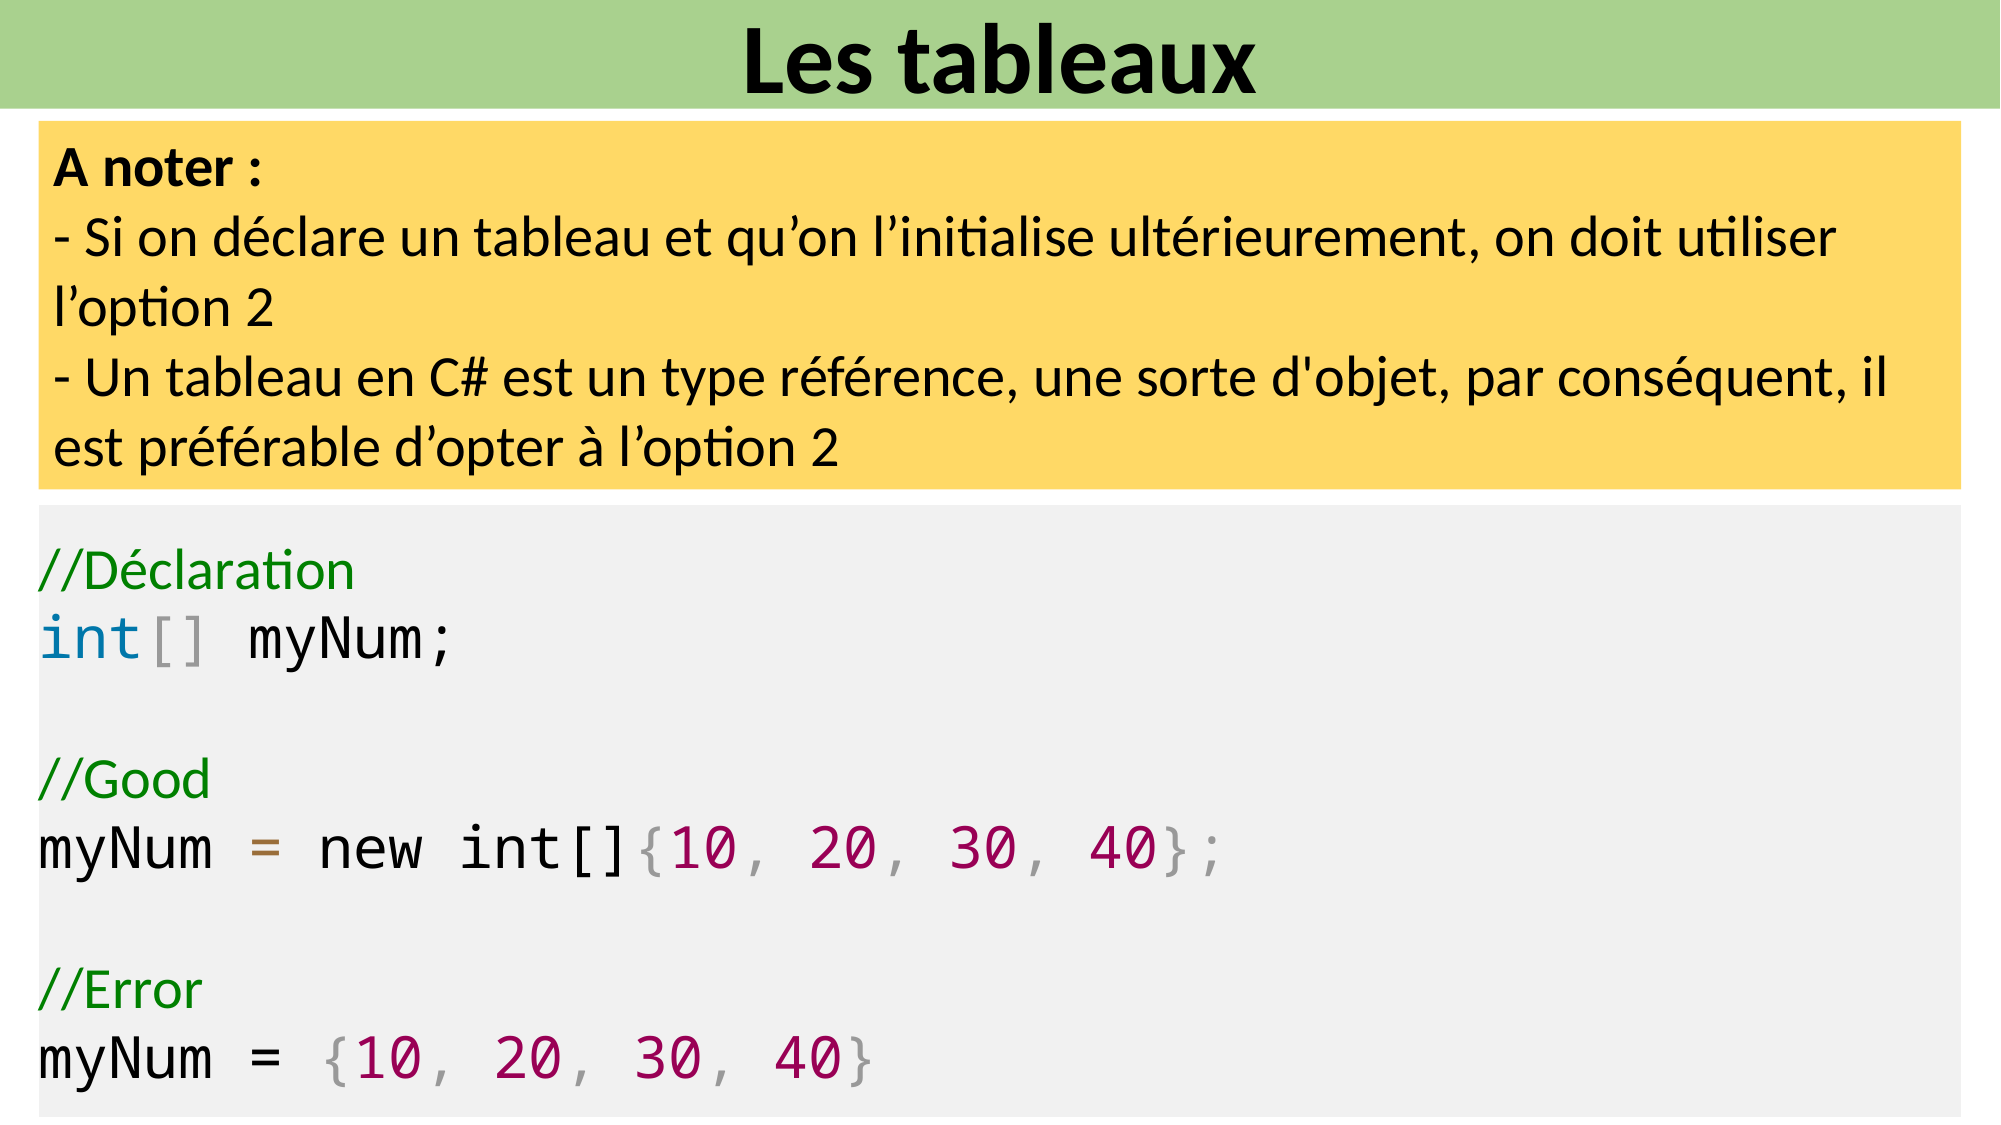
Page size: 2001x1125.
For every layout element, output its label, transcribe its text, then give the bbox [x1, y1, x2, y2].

text_box //Déclaration int[] myNum; //Good myNum = new int[]{10, 20, 30, 40}; //Error myNum = {10, 20, 30, 40} [39, 505, 1961, 1117]
text_box A noter : - Si on déclare un tableau et qu’on l’initialise ultérieurement, on doit utiliser l’option 2 - Un tableau en C# est un type référence, une sorte d'objet, par conséquent, il est préférable d’opter à l’option 2 [38, 120, 1962, 490]
title Les tableaux [0, 0, 2000, 109]
